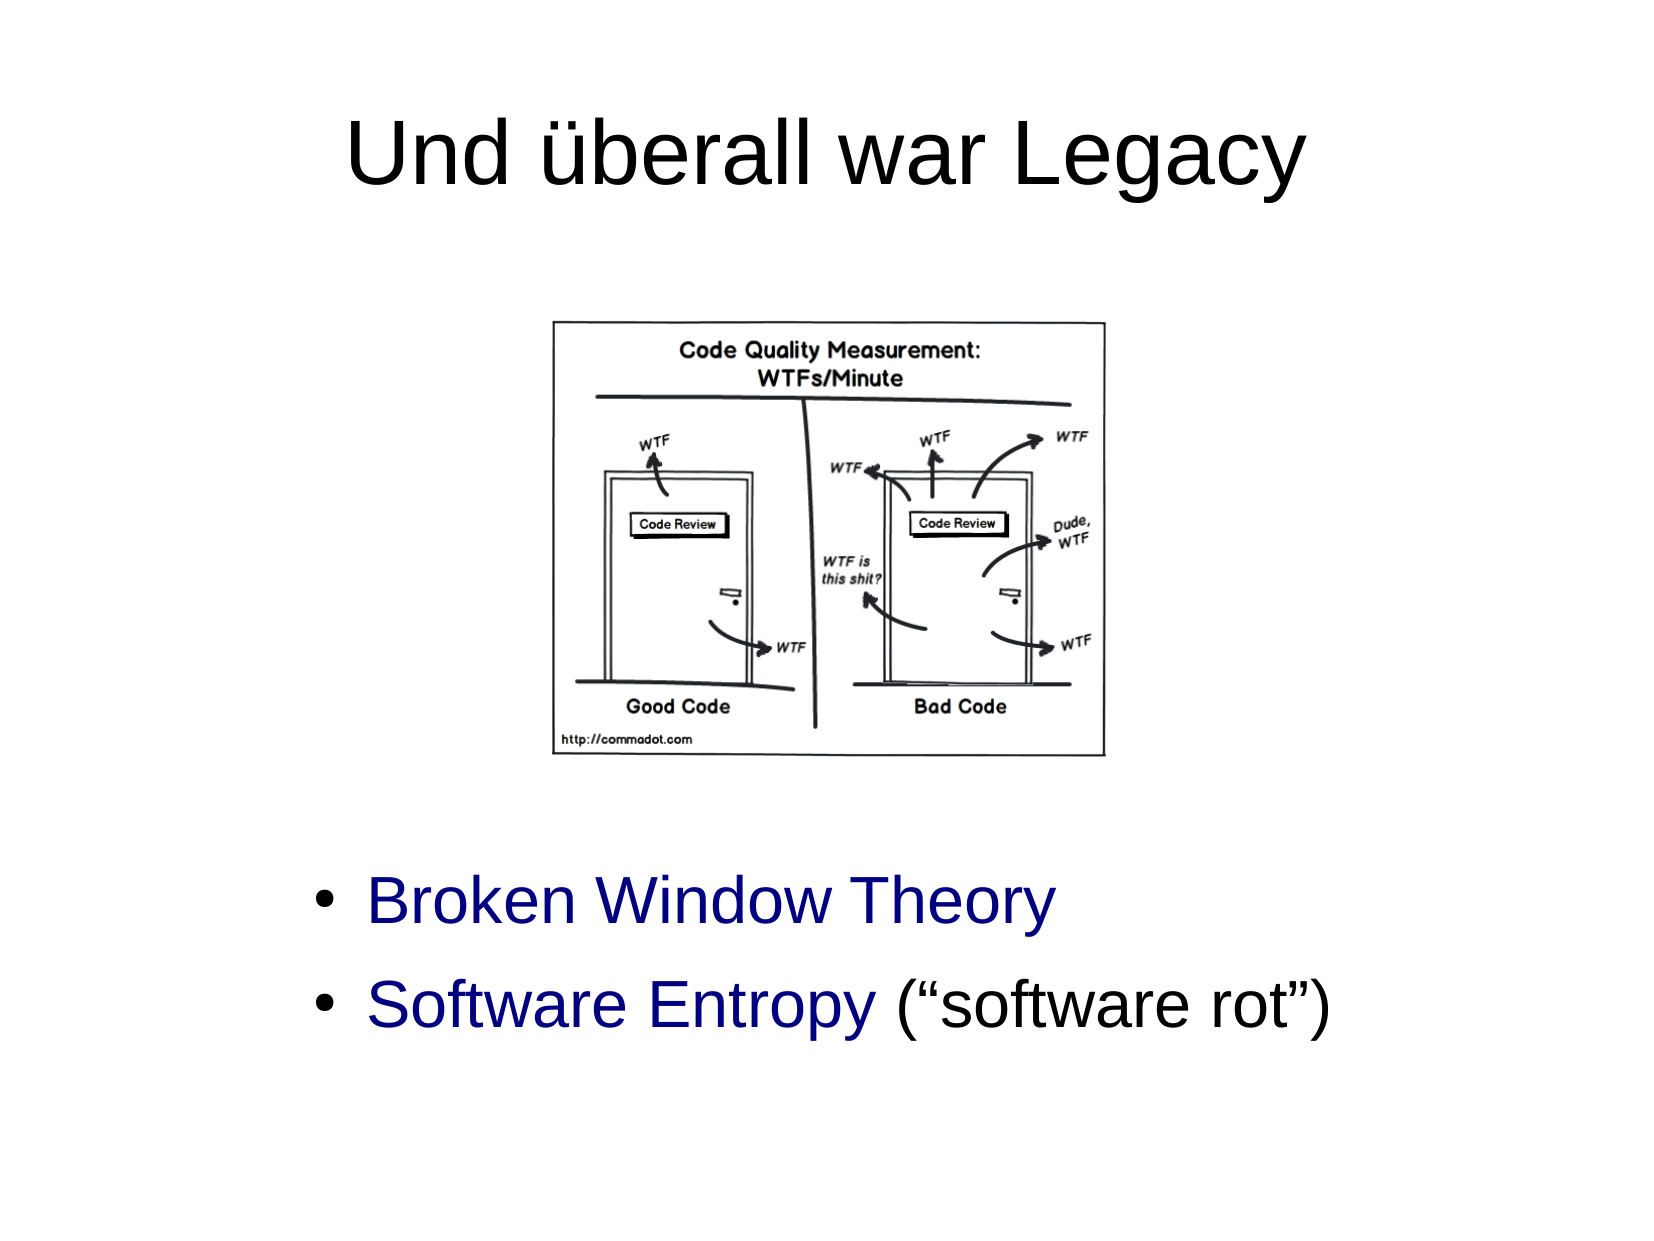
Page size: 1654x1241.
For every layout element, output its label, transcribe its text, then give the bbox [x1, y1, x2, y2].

picture [552, 320, 1107, 757]
list Broken Window Theory Software Entropy (“software rot”) [295, 863, 1401, 1053]
title Und überall war Legacy [82, 49, 1571, 257]
